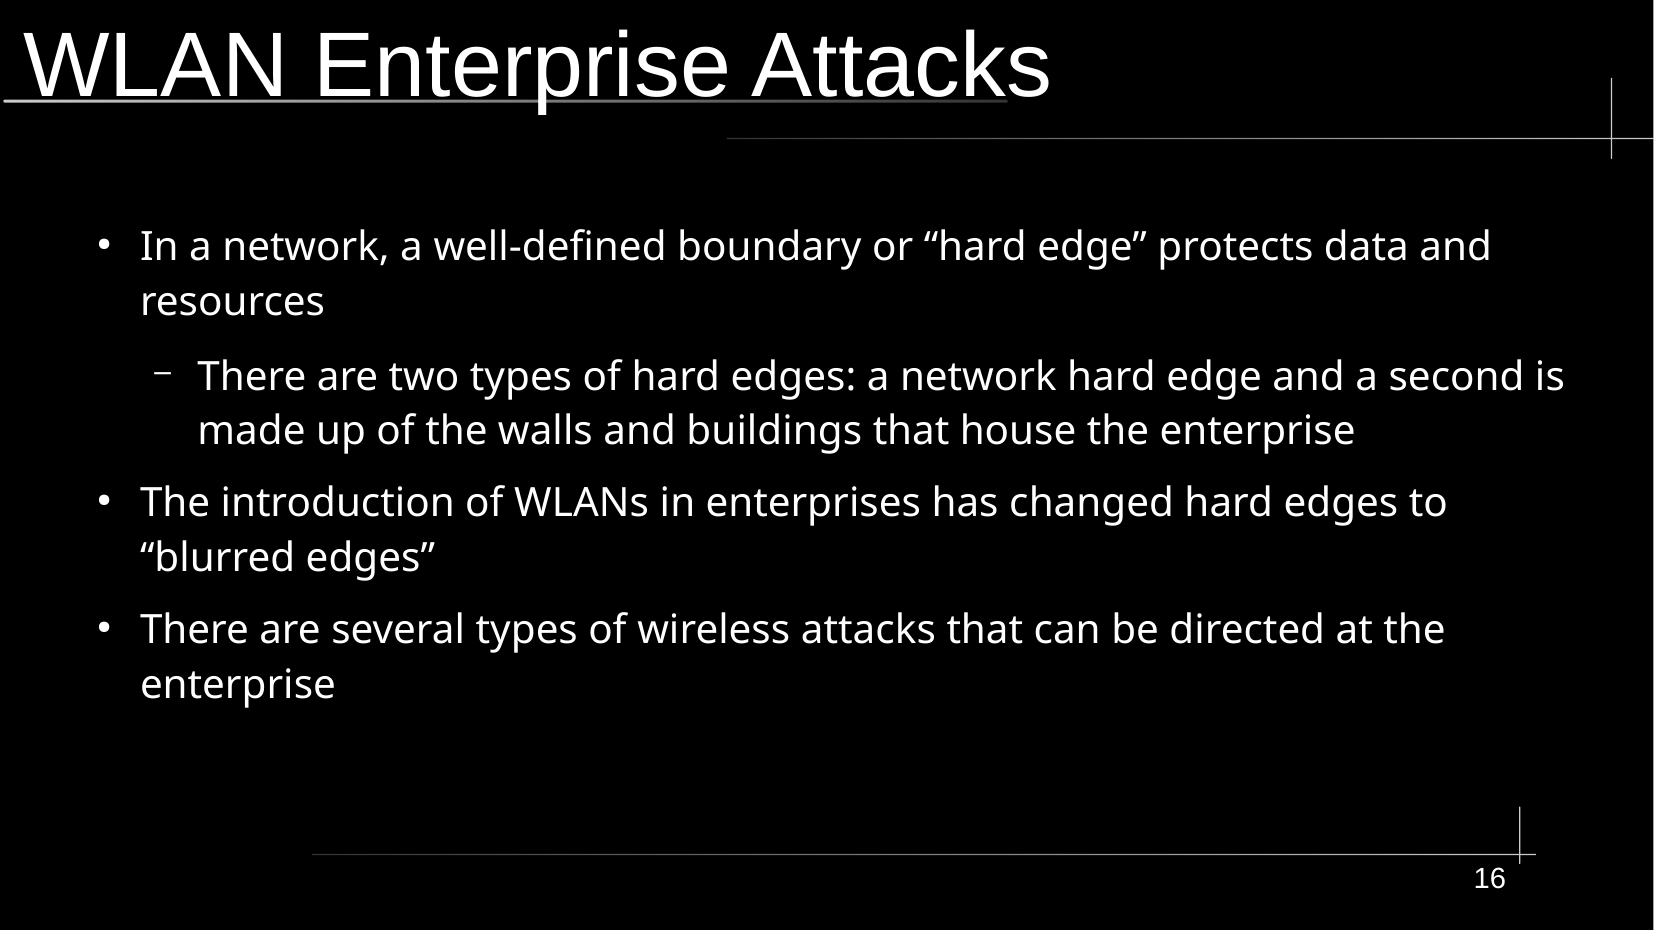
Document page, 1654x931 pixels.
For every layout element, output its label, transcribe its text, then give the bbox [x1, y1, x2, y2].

list In a network, a well-defined boundary or “hard edge” protects data and resources There are two types of hard edges: a network hard edge and a second is made up of the walls and buildings that house the enterprise The introduction of WLANs in enterprises has changed hard edges to “blurred edges” There are several types of wireless attacks that can be directed at the enterprise [82, 217, 1571, 758]
title WLAN Enterprise Attacks [23, 11, 1589, 119]
